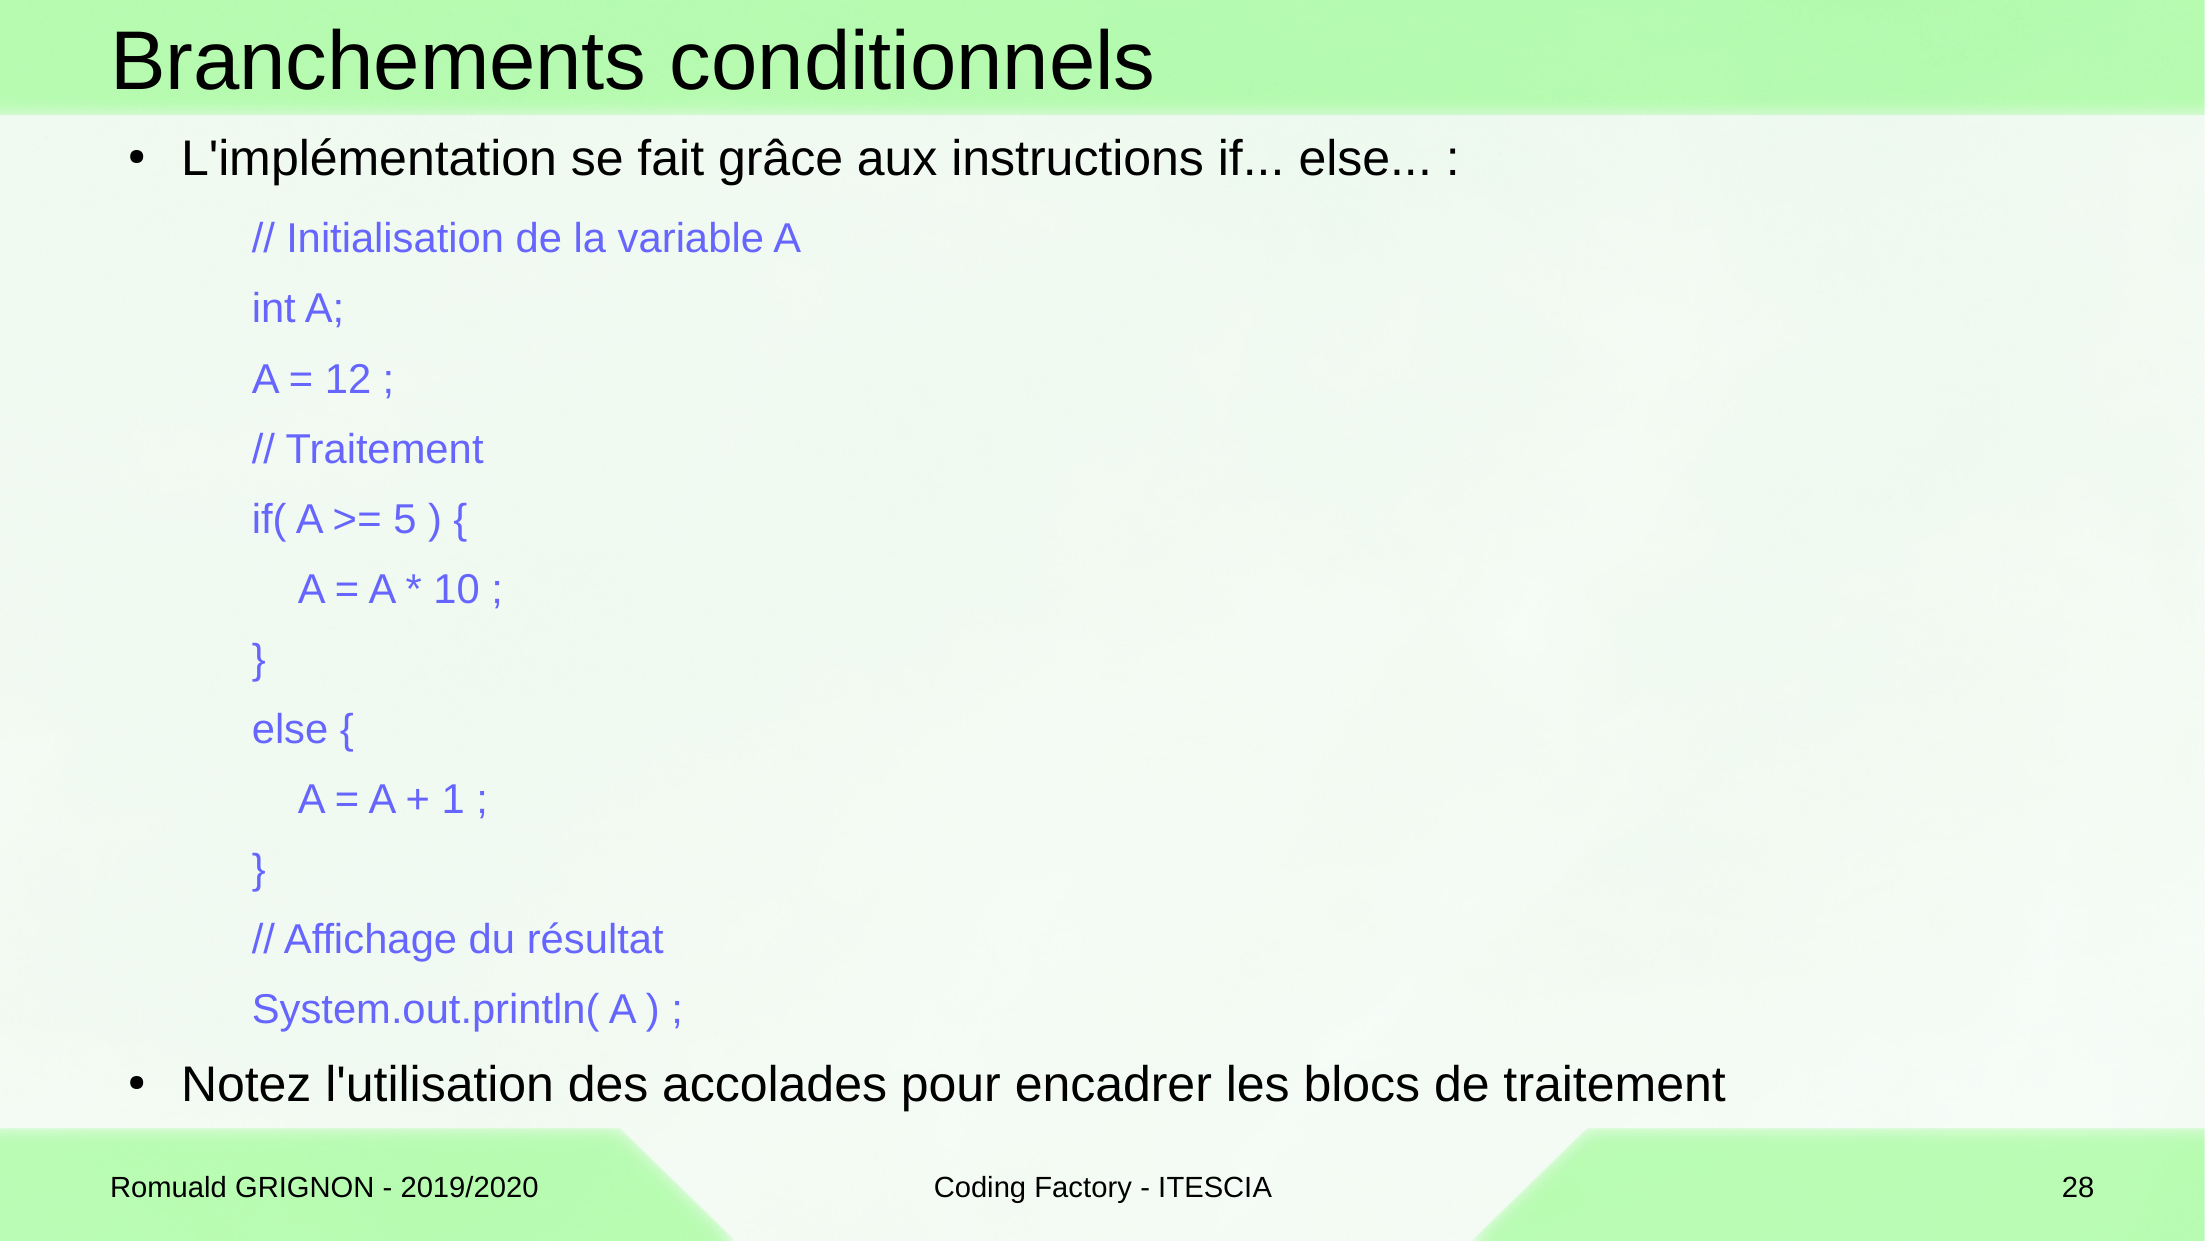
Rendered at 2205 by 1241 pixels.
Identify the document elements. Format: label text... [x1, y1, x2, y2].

list L'implémentation se fait grâce aux instructions if... else... : // Initialisation de la variable A int A; A = 12 ; // Traitement if( A >= 5 ) { A = A * 10 ; } else { A = A + 1 ; } // Affichage du résultat System.out.println( A ) ; Notez l'utilisation des accolades pour encadrer les blocs de traitement [110, 200, 2095, 1116]
title Branchements conditionnels [110, 49, 2095, 200]
picture [0, 0, 2205, 1241]
